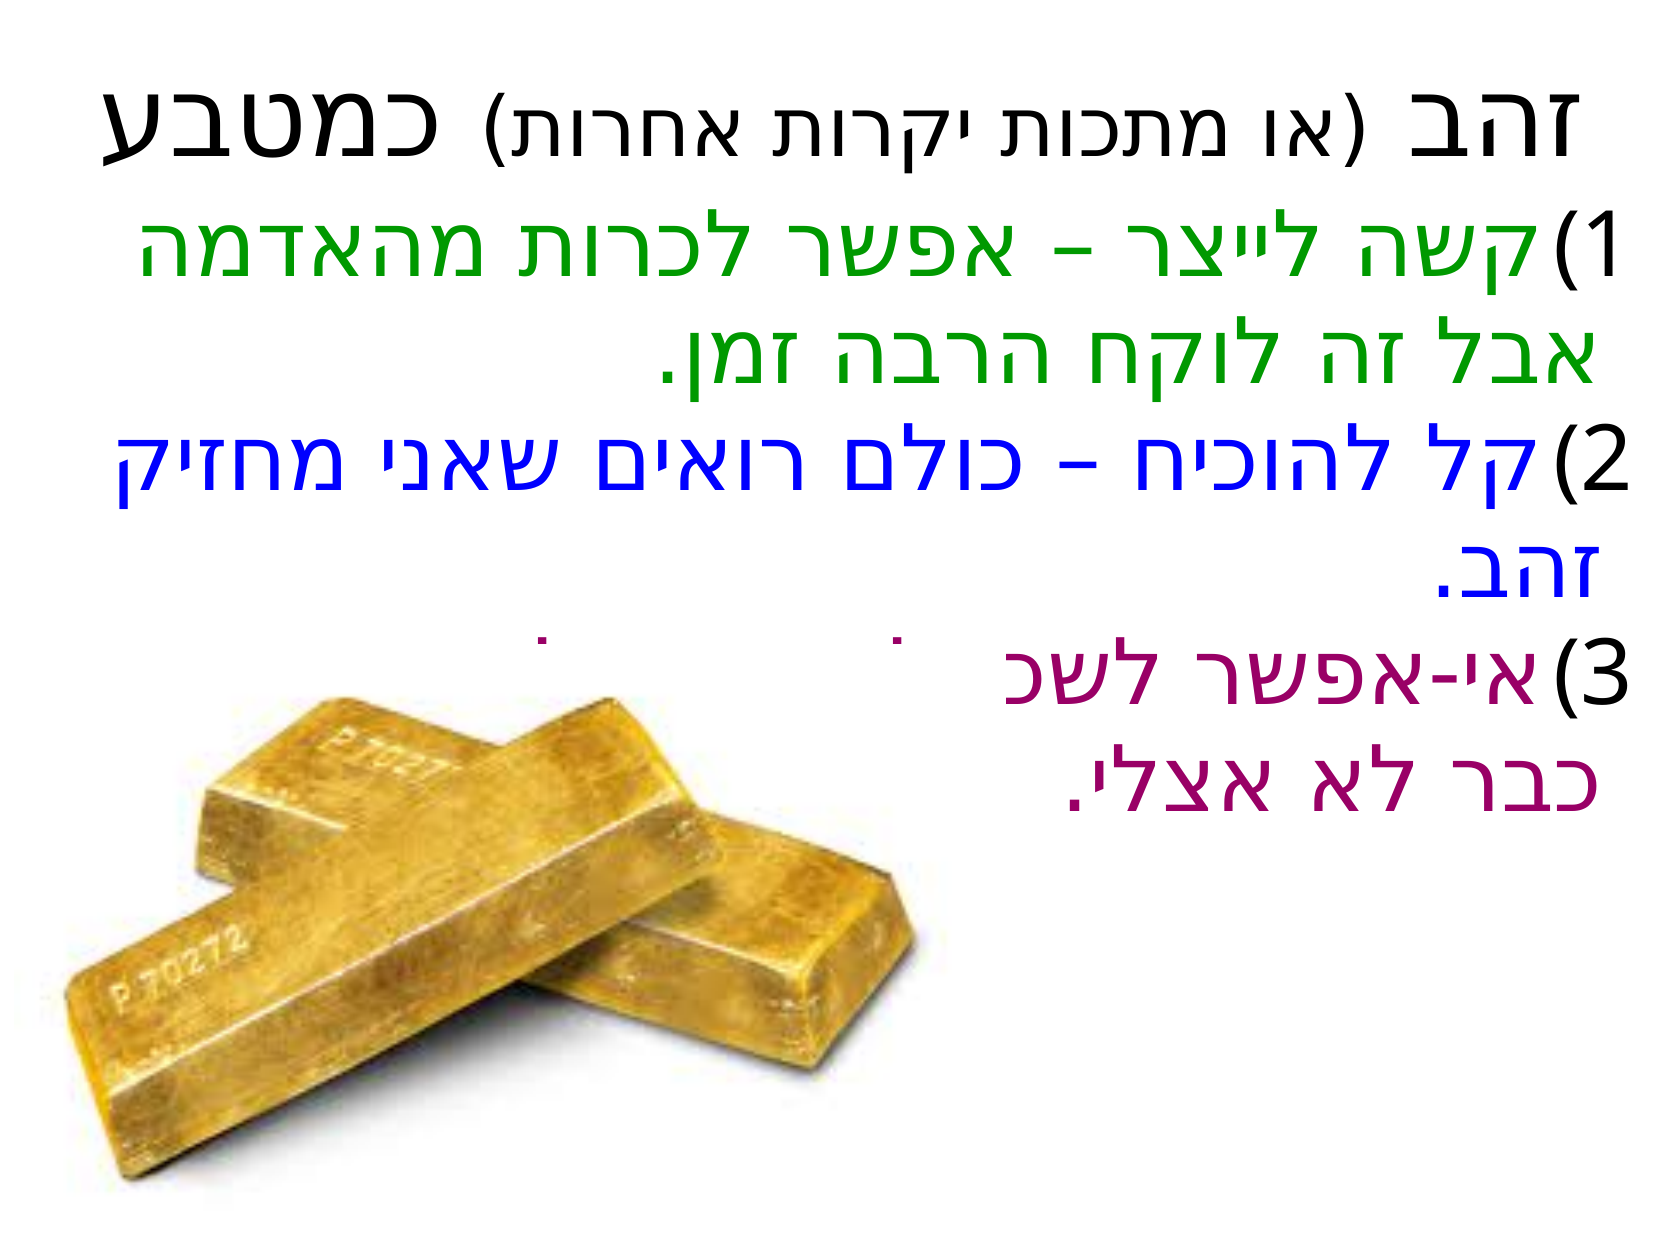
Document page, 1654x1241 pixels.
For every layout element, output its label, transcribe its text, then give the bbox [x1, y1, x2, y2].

text_box קשה לייצר – אפשר לכרות מהאדמה אבל זה לוקח הרבה זמן. קל להוכיח – כולם רואים שאני מחזיק זהב. אי-אפשר לשכפל – כששילמתי, הזהב כבר לא אצלי. [75, 183, 1654, 707]
text_box זהב (או מתכות יקרות אחרות) כמטבע [60, 45, 1624, 184]
picture [14, 644, 1006, 1241]
